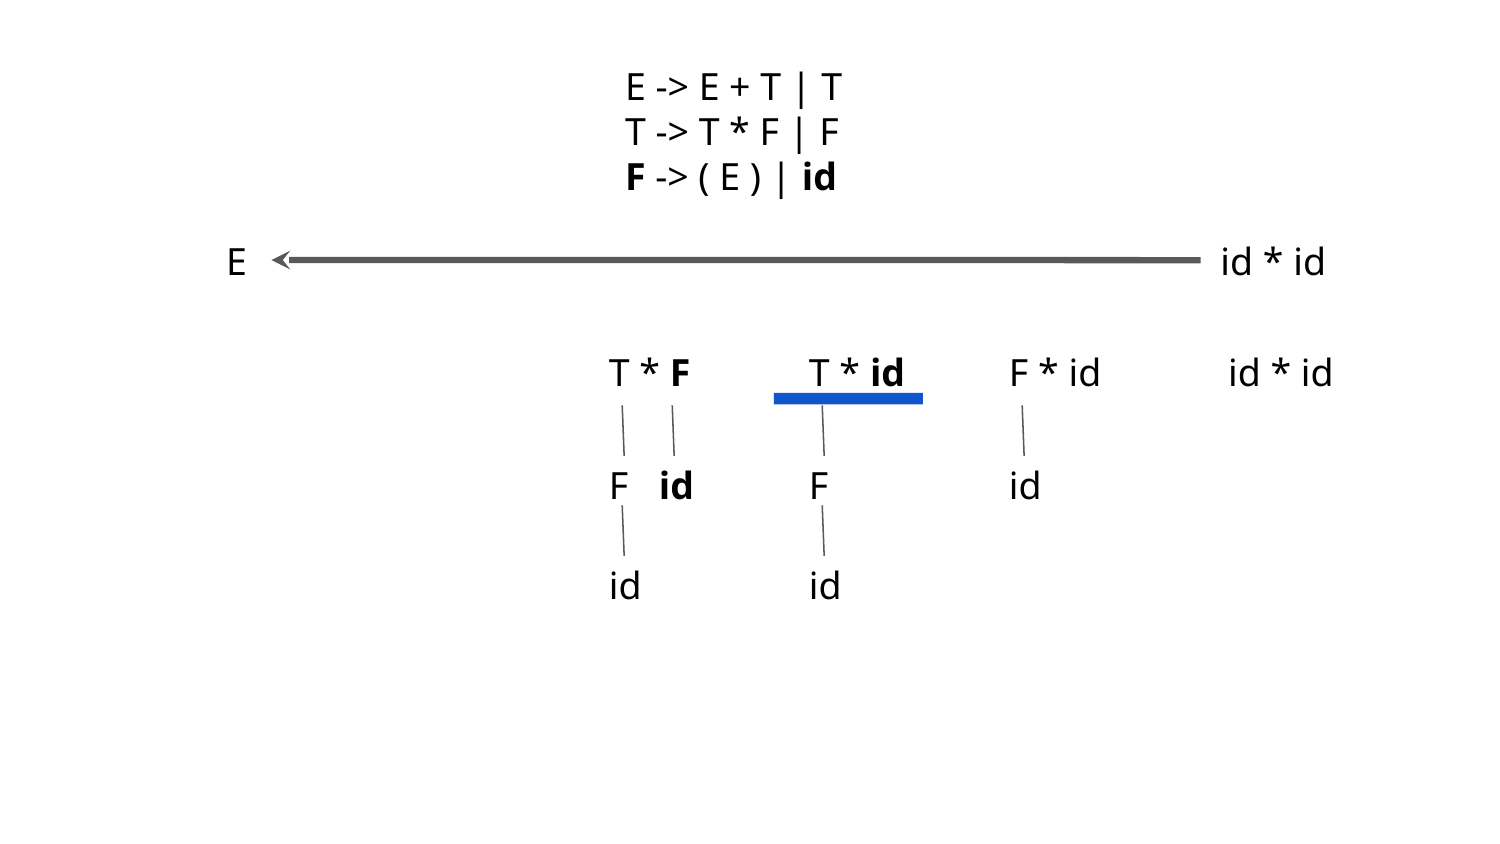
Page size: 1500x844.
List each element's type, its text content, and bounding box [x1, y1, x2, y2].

text_box F * id [993, 339, 1140, 405]
text_box id [593, 551, 740, 617]
text_box T * id [793, 339, 940, 405]
text_box E [201, 227, 272, 293]
text_box E -> E + T | T T -> T * F | F F -> ( E ) | id [610, 47, 961, 113]
text_box T * F [593, 339, 740, 405]
text_box id [993, 451, 1140, 517]
text_box F [593, 451, 643, 517]
text_box id * id [1213, 339, 1359, 405]
text_box F [793, 451, 940, 517]
text_box [773, 392, 923, 405]
text_box id * id [1200, 227, 1347, 293]
text_box id [643, 451, 727, 517]
text_box id [793, 551, 940, 617]
